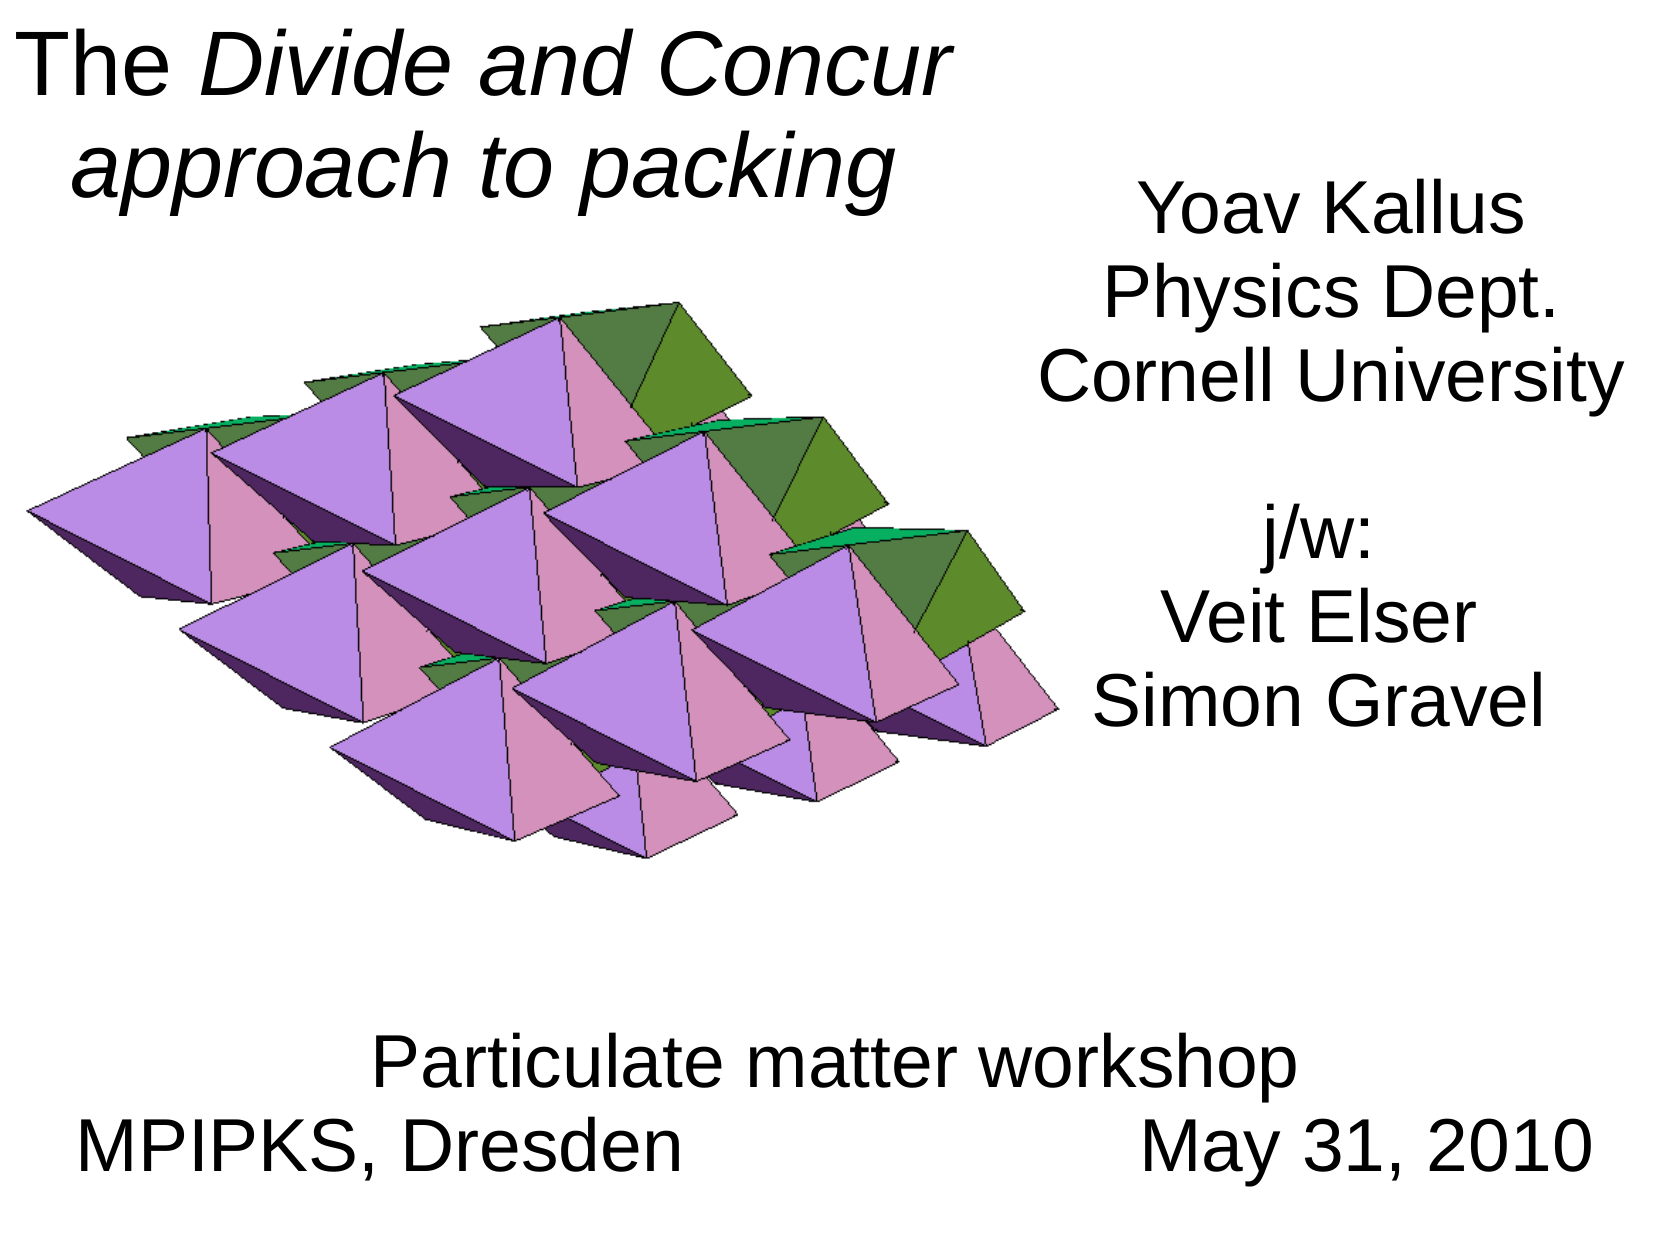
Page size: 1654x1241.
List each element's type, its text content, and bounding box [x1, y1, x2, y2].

text_box Particulate matter workshop MPIPKS, Dresden May 31, 2010 [61, 1012, 1611, 1241]
text_box j/w: Veit Elser Simon Gravel [900, 483, 1654, 751]
text_box Yoav Kallus Physics Dept. Cornell University [1012, 328, 1651, 458]
text_box The Divide and Concur approach to packing [0, 5, 1654, 328]
picture [0, 328, 1088, 891]
